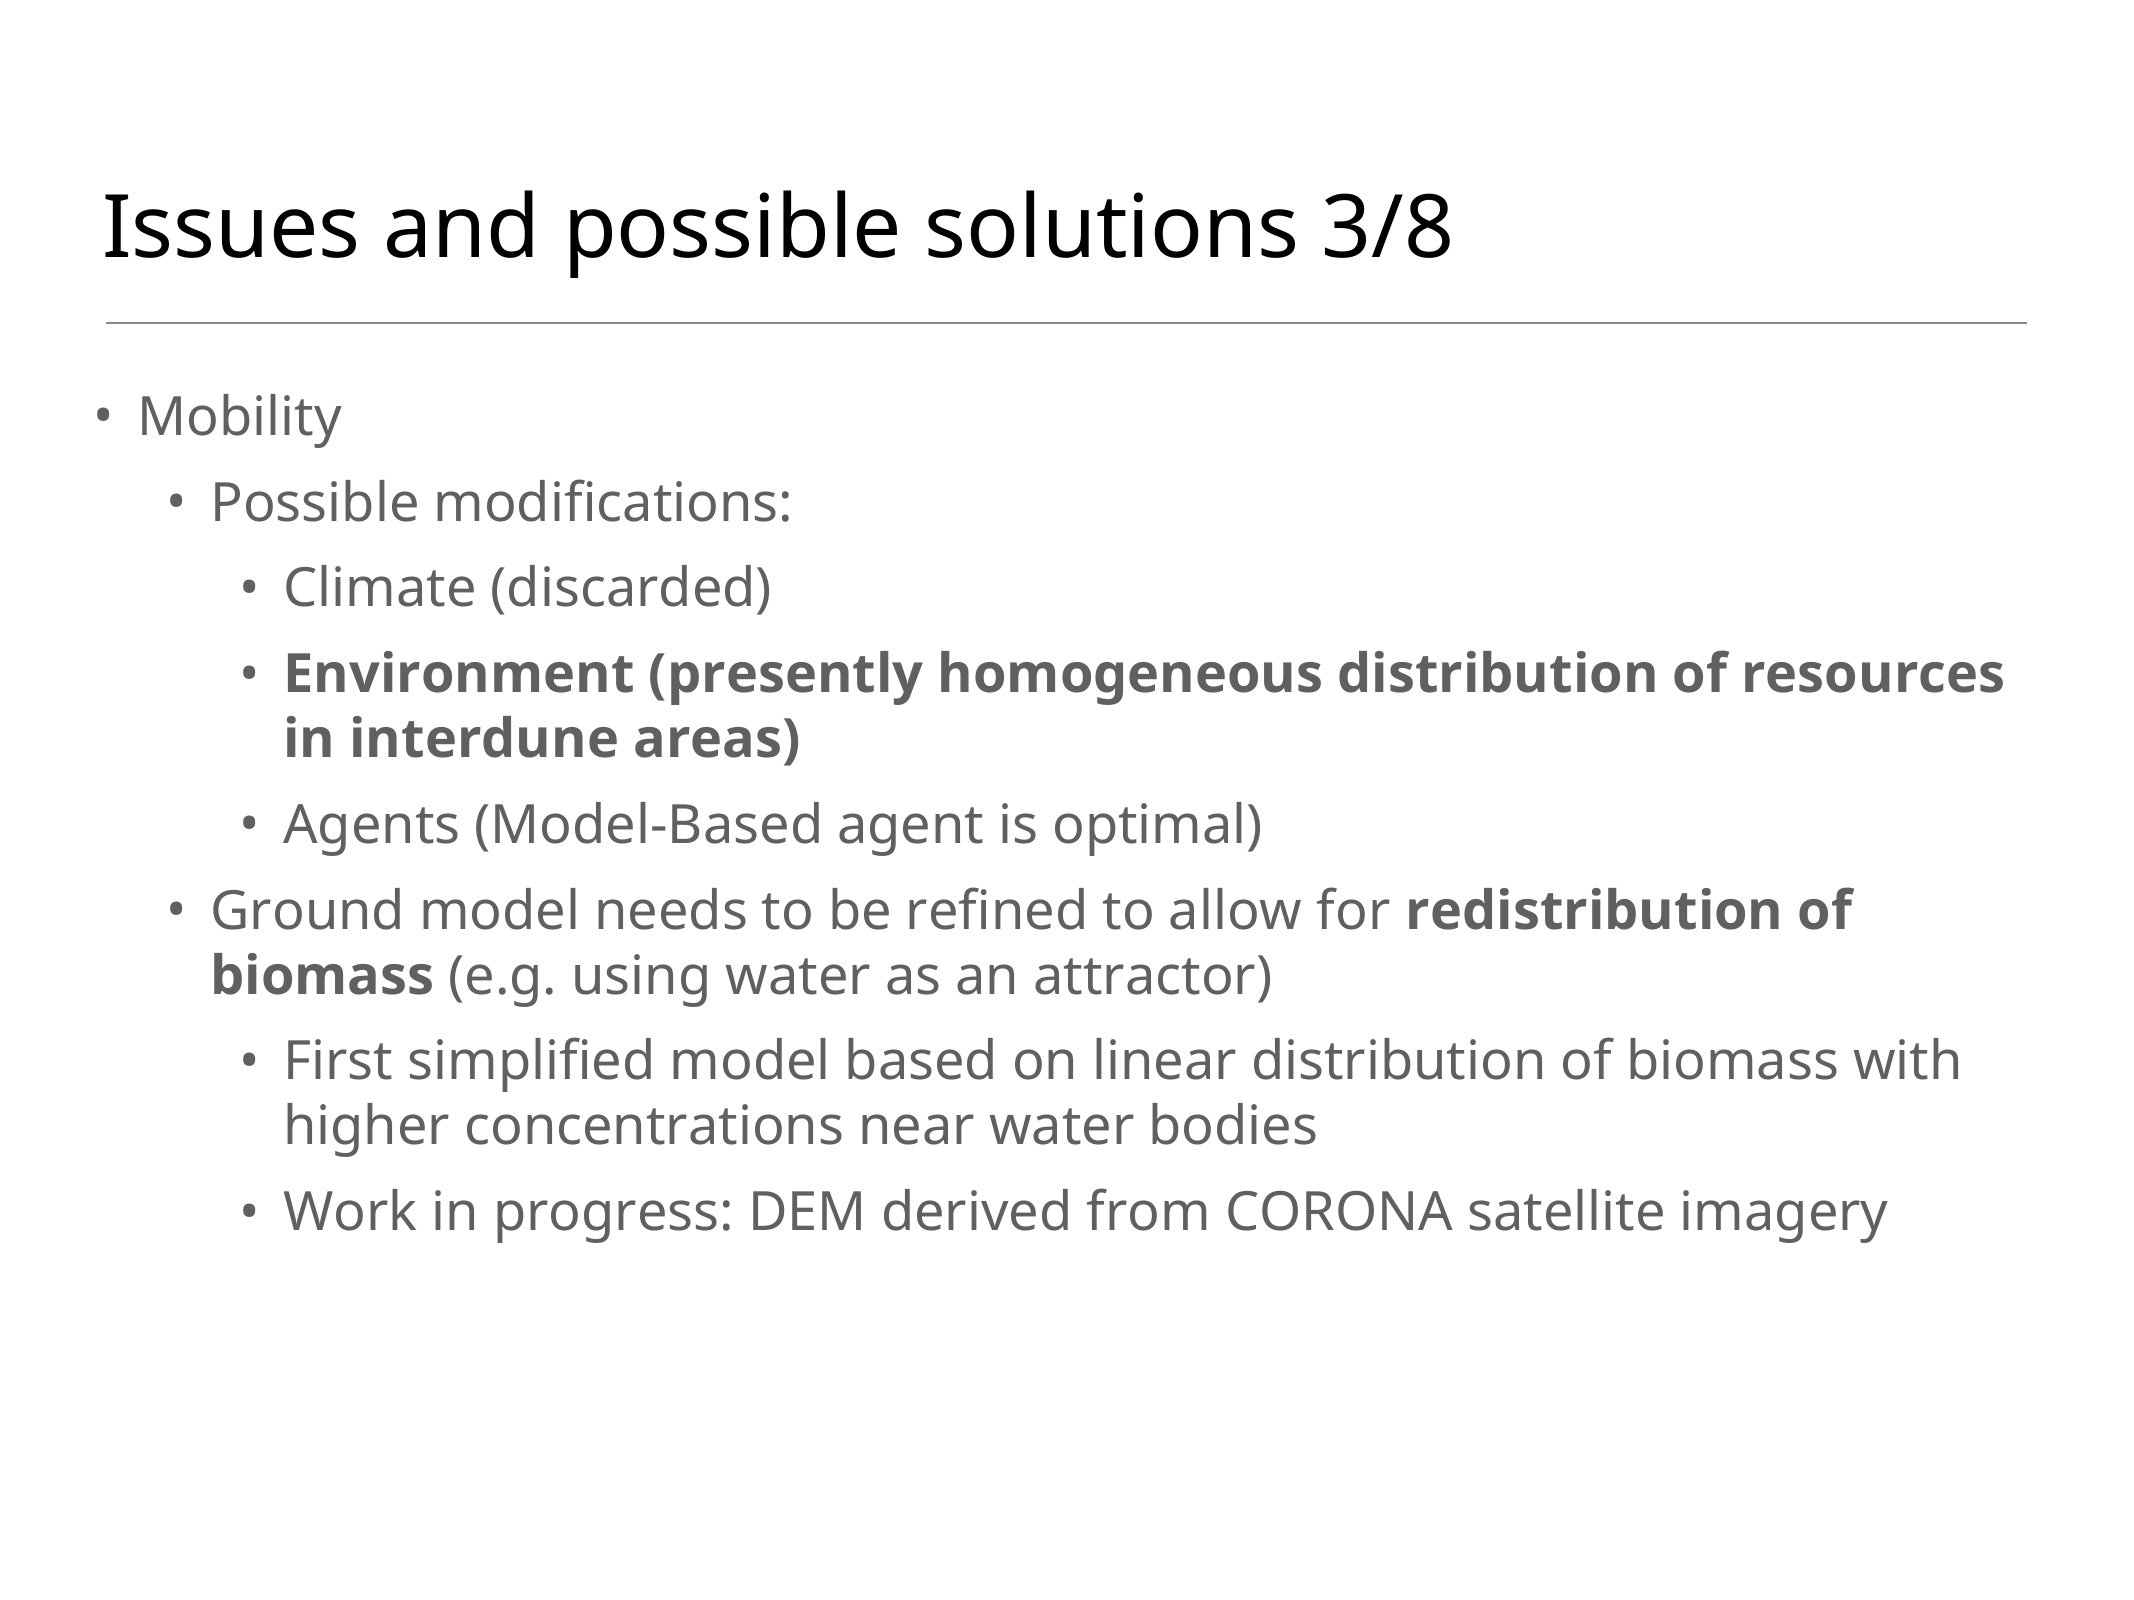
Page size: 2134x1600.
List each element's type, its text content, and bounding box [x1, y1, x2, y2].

text_box Mobility Possible modifications: Climate (discarded) Environment (presently homogeneous distribution of resources in interdune areas) Agents (Model-Based agent is optimal) Ground model needs to be refined to allow for redistribution of biomass (e.g. using water as an attractor) First simplified model based on linear distribution of biomass with higher concentrations near water bodies Work in progress: DEM derived from CORONA satellite imagery [93, 381, 2040, 1459]
title Issues and possible solutions 3/8 [93, 54, 2040, 284]
